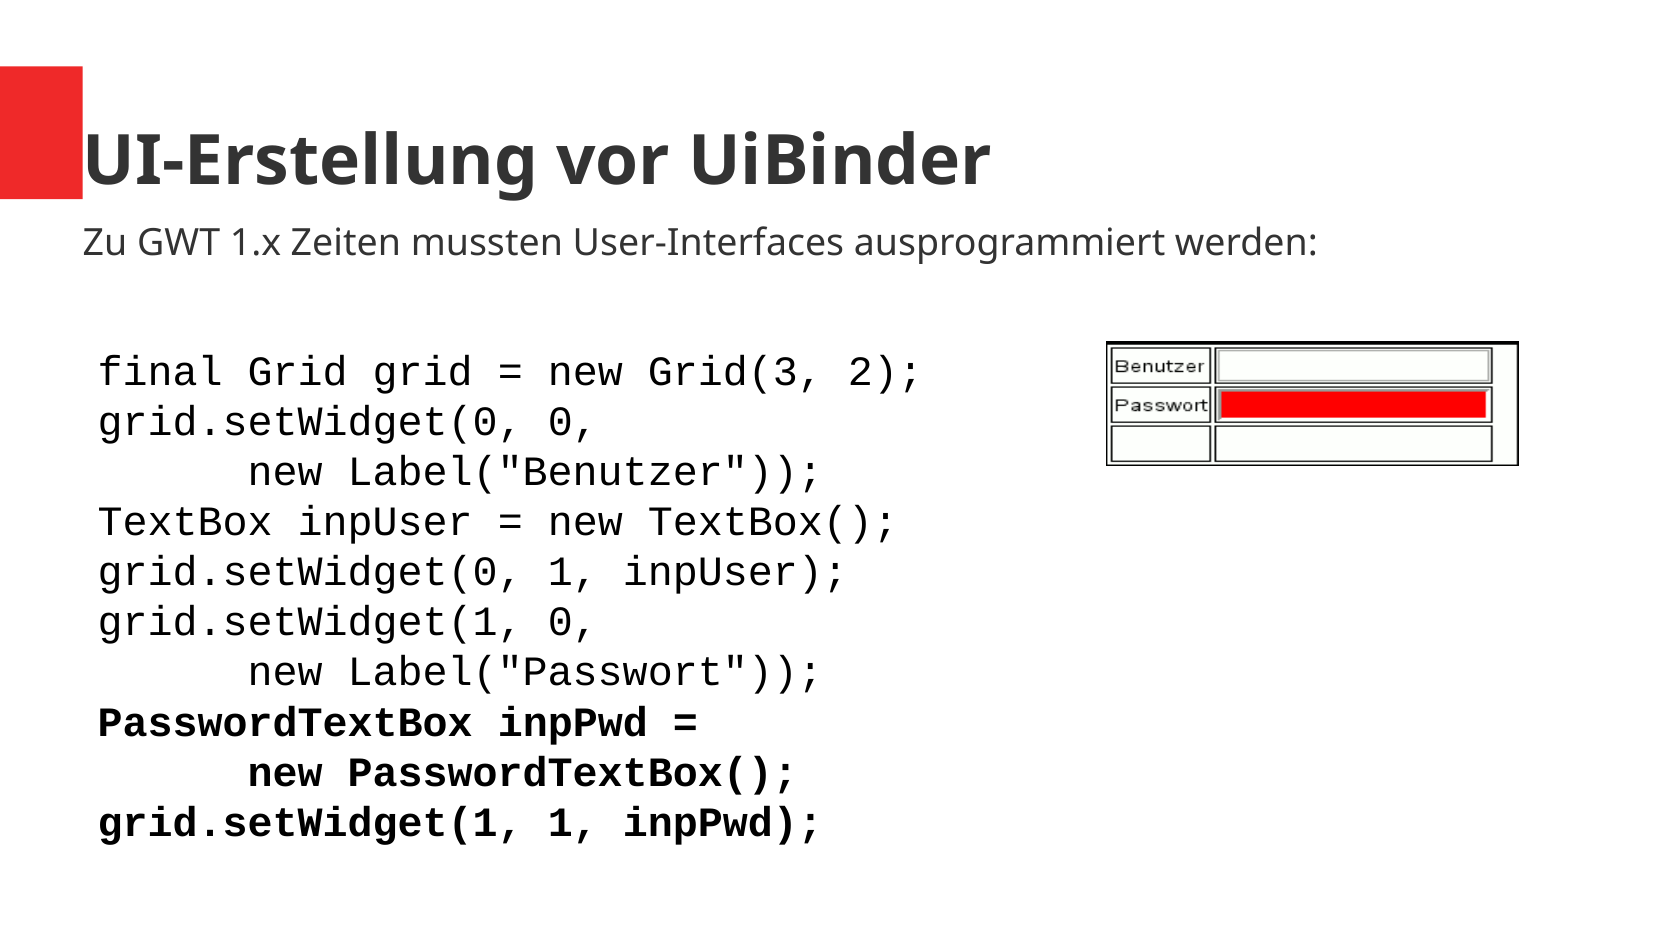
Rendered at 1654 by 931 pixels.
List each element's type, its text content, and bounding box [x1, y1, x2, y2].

title UI-Erstellung vor UiBinder [82, 33, 1571, 196]
list Zu GWT 1.x Zeiten mussten User-Interfaces ausprogrammiert werden: [82, 217, 1571, 337]
picture [1106, 341, 1519, 466]
text_box final Grid grid = new Grid(3, 2); grid.setWidget(0, 0, new Label("Benutzer")); TextBox inpUser = new TextBox(); grid.setWidget(0, 1, inpUser); grid.setWidget(1, 0, new Label("Passwort")); PasswordTextBox inpPwd = new PasswordTextBox(); grid.setWidget(1, 1, inpPwd); [82, 336, 1068, 902]
